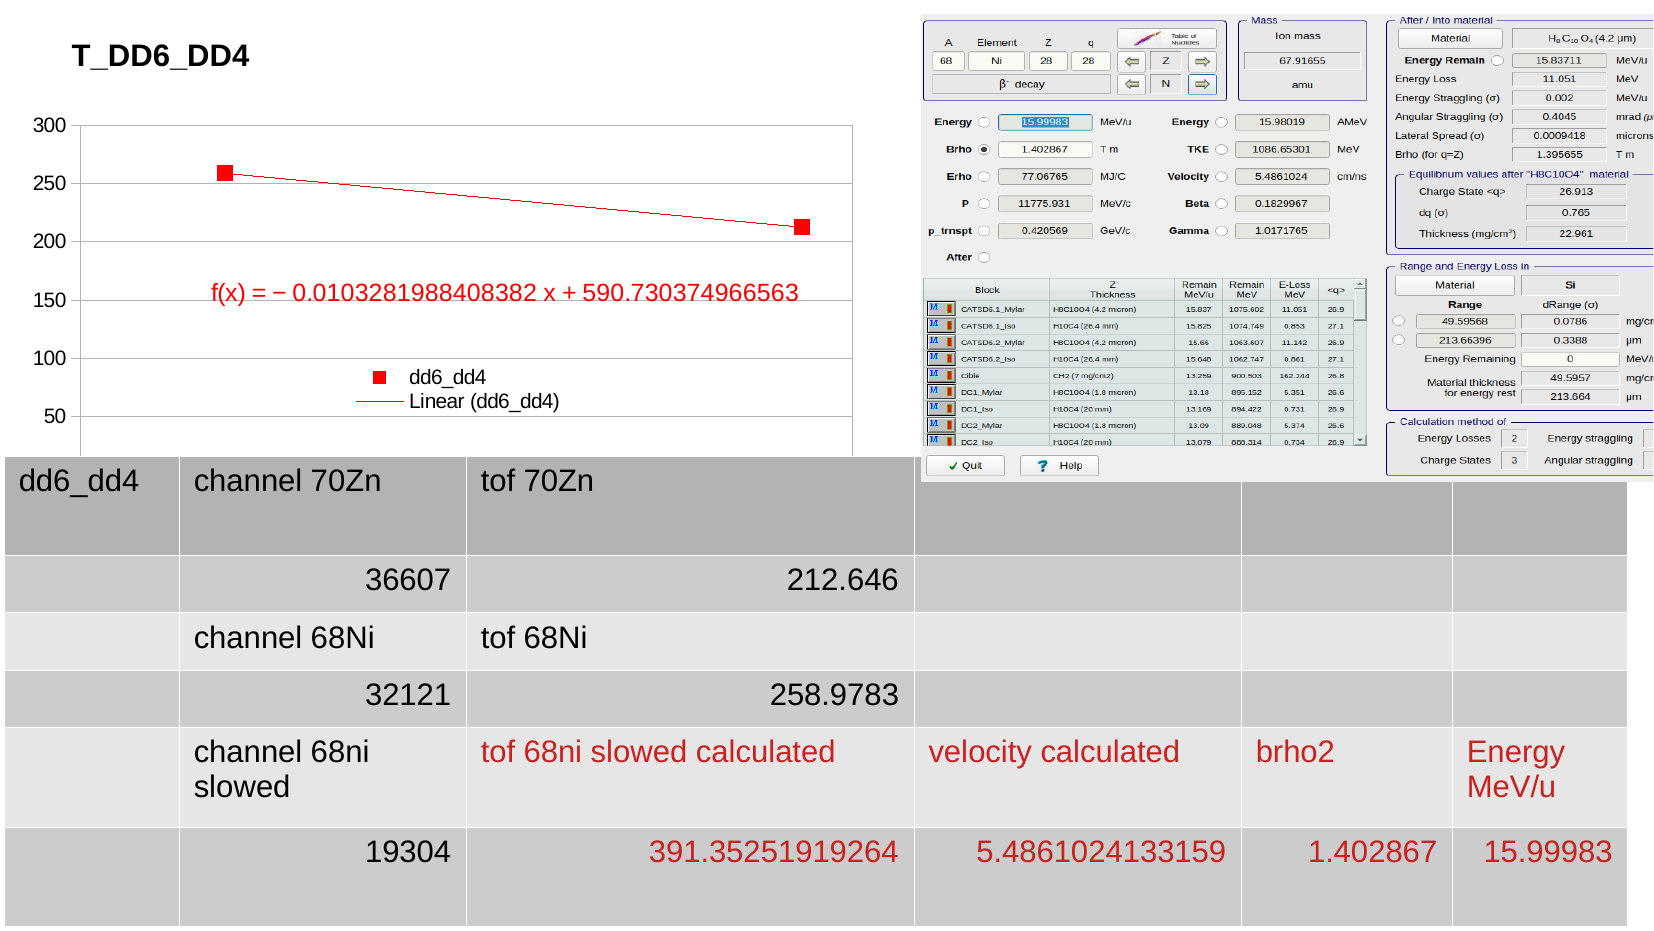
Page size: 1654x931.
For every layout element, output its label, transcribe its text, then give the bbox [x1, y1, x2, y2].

table_cell [1242, 671, 1452, 727]
table_header [1242, 482, 1452, 555]
table_cell 391.35251919264 [467, 828, 914, 926]
table_header [915, 457, 1241, 555]
table_cell 258.9783 [467, 671, 914, 727]
table_header tof 70Zn [467, 457, 914, 555]
chart [18, 108, 894, 456]
table_header dd6_dd4 [5, 457, 179, 555]
table_cell 212.646 [467, 556, 914, 612]
table_cell [5, 828, 179, 926]
table_cell [1453, 556, 1627, 612]
picture [921, 14, 1654, 482]
table_header [1453, 482, 1627, 555]
table_cell [915, 671, 1241, 727]
table_cell [5, 671, 179, 727]
table_cell [5, 556, 179, 612]
text_box T_DD6_DD4 [56, 31, 588, 88]
table_cell tof 68Ni [467, 613, 914, 670]
table_cell tof 68ni slowed calculated [467, 728, 914, 827]
table_cell brho2 [1242, 728, 1452, 827]
table_header channel 70Zn [180, 457, 466, 555]
table_cell 32121 [180, 671, 466, 727]
table_cell [5, 613, 179, 670]
table_cell 36607 [180, 556, 466, 612]
table_cell [915, 556, 1241, 612]
table_cell [5, 728, 179, 827]
table_cell Energy MeV/u [1453, 728, 1627, 827]
table_cell [915, 613, 1241, 670]
table_cell [1453, 671, 1627, 727]
table_cell channel 68Ni [180, 613, 466, 670]
table_cell channel 68ni slowed [180, 728, 466, 827]
table_cell [1242, 613, 1452, 670]
table_cell [1242, 556, 1452, 612]
table_cell [1453, 613, 1627, 670]
table_cell 15.99983 [1453, 828, 1627, 926]
table_cell 5.4861024133159 [915, 828, 1241, 926]
table_cell 1.402867 [1242, 828, 1452, 926]
table_cell 19304 [180, 828, 466, 926]
table_cell velocity calculated [915, 728, 1241, 827]
